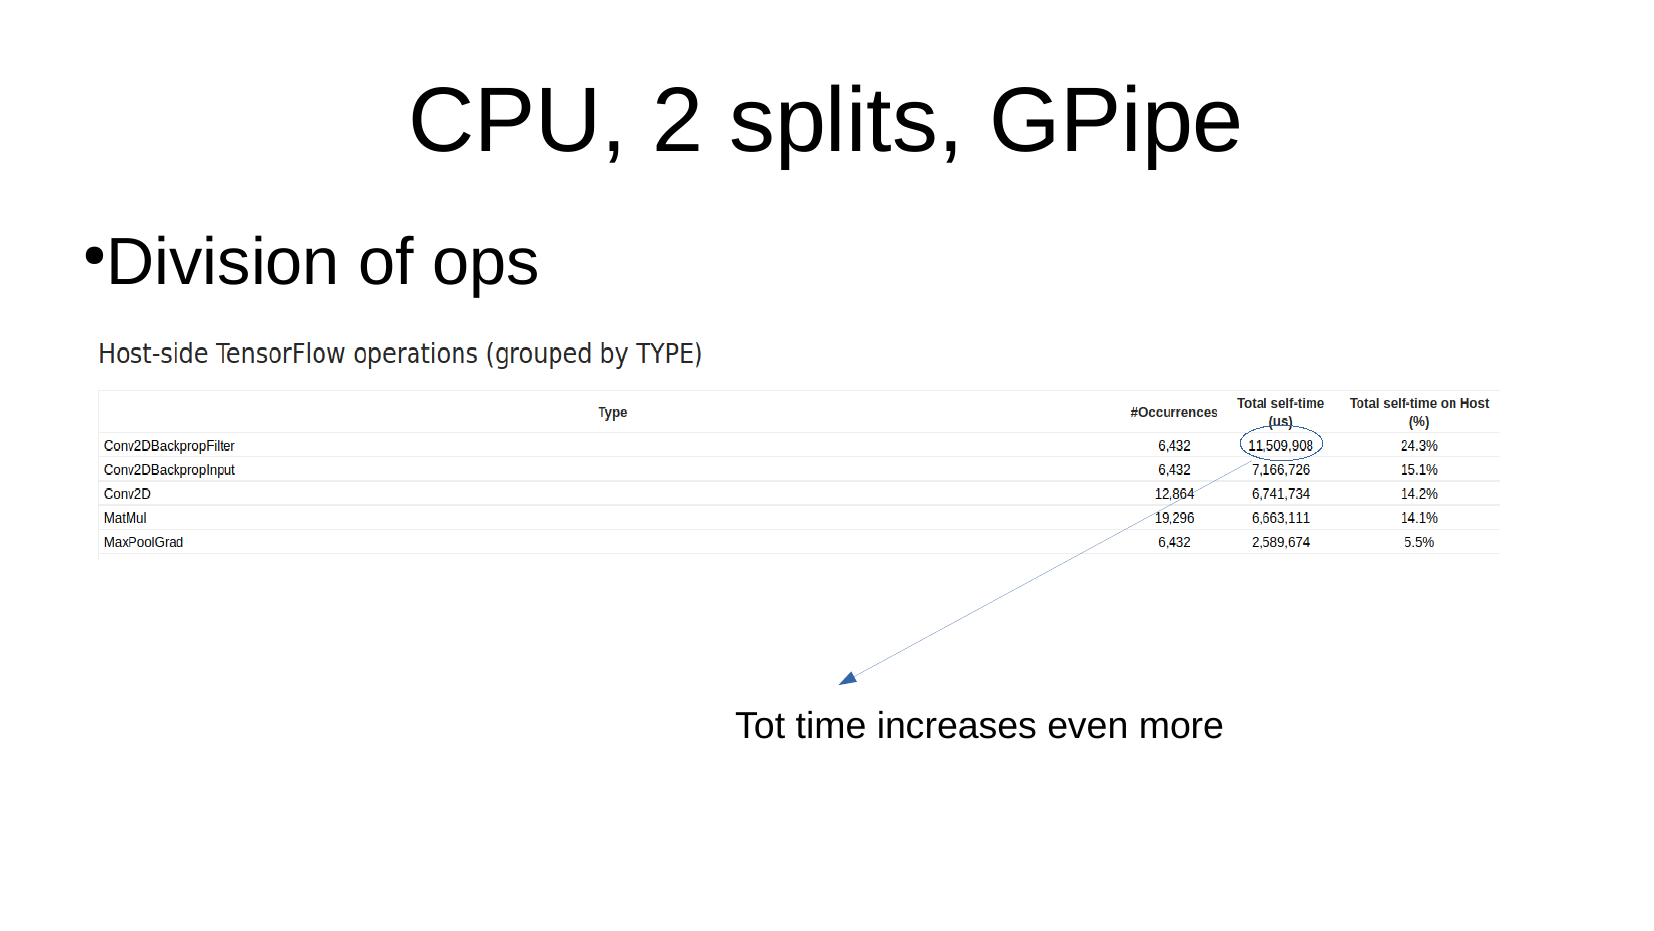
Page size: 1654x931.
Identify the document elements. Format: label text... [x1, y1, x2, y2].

text_box [1240, 425, 1323, 461]
text_box Tot time increases even more [720, 696, 1264, 754]
picture [82, 318, 1500, 560]
title CPU, 2 splits, GPipe [82, 37, 1571, 193]
list Division of ops [82, 217, 1571, 758]
